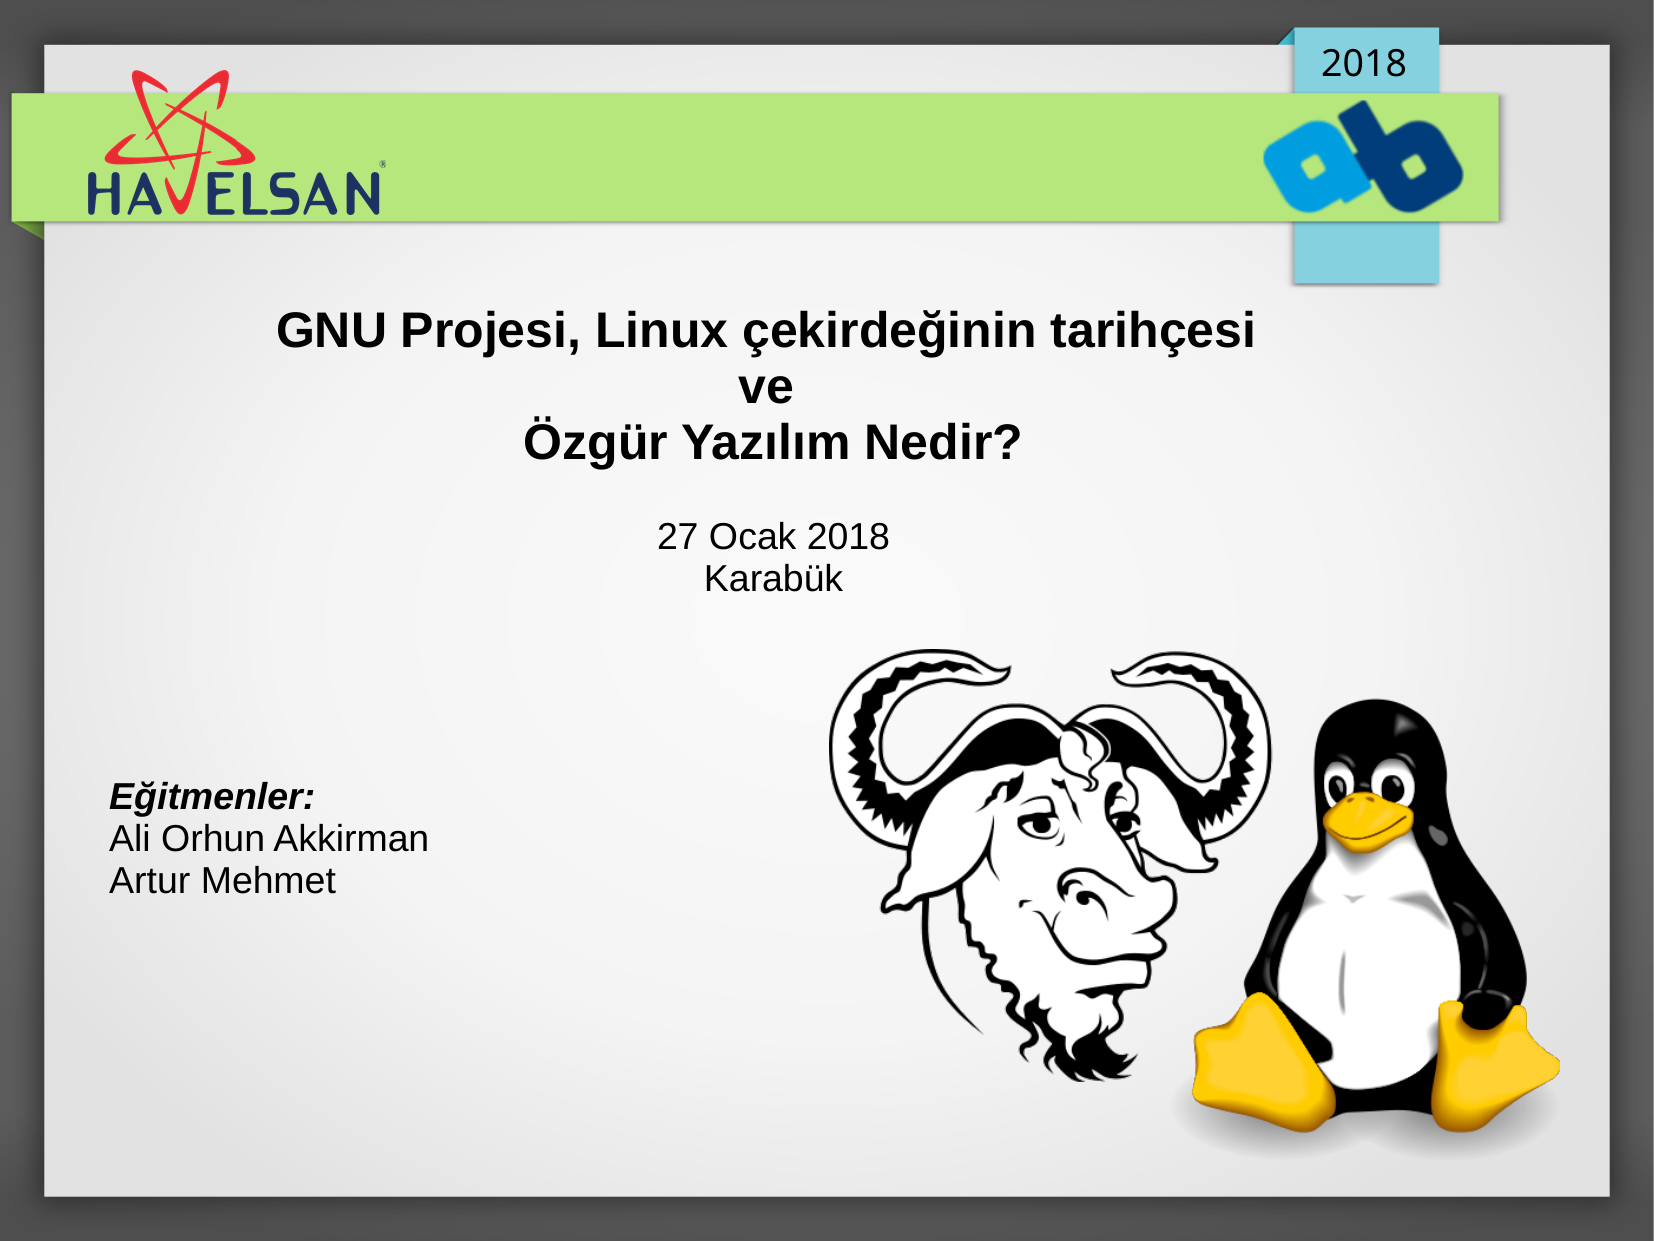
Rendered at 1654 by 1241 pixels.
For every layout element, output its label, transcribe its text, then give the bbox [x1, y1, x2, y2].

text_box GNU Projesi, Linux çekirdeğinin tarihçesi ve Özgür Yazılım Nedir? [100, 295, 1447, 478]
picture [0, 0, 1654, 1241]
text_box 2018 [1299, 29, 1430, 98]
text_box 27 Ocak 2018 Karabük [307, 507, 1241, 649]
text_box Eğitmenler: Ali Orhun Akkirman Artur Mehmet [94, 767, 829, 909]
